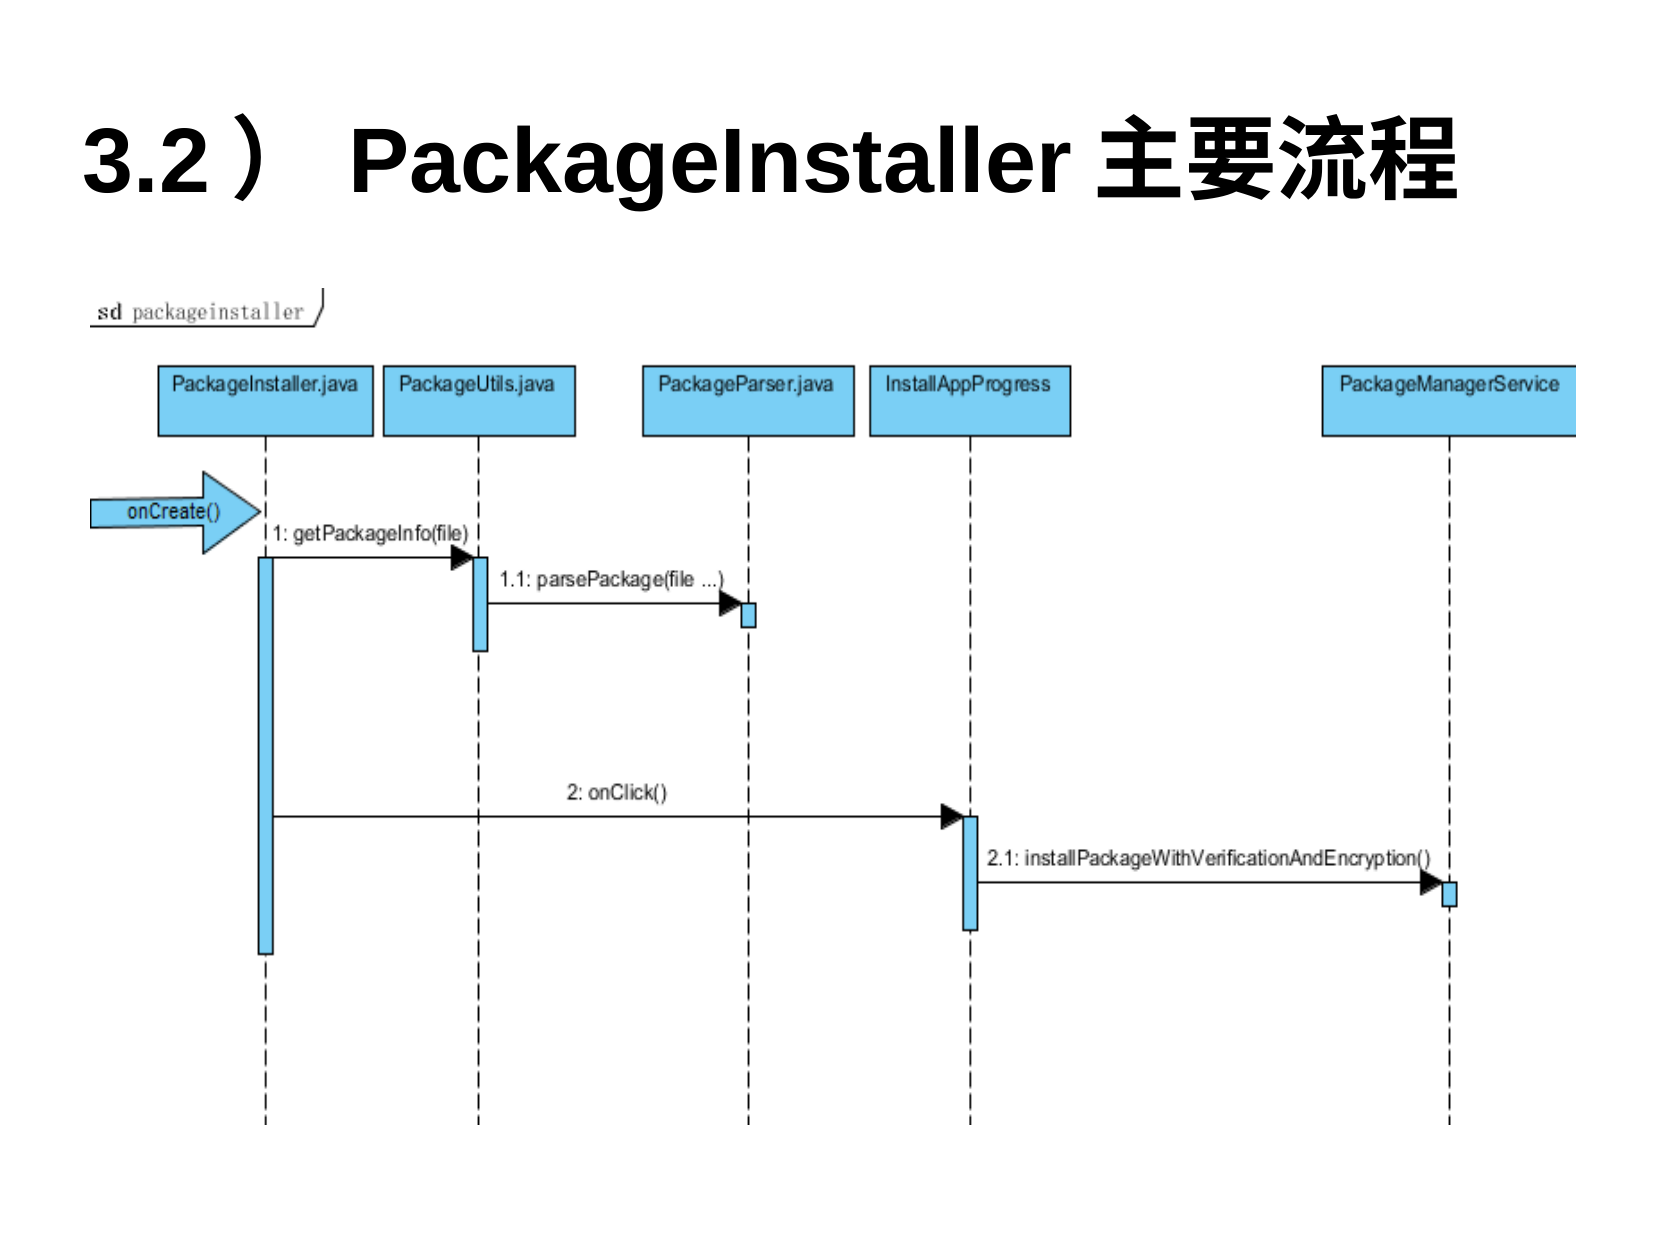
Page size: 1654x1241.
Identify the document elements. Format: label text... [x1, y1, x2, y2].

title 3.2）PackageInstaller主要流程 [82, 49, 1571, 257]
picture [90, 288, 1576, 1126]
